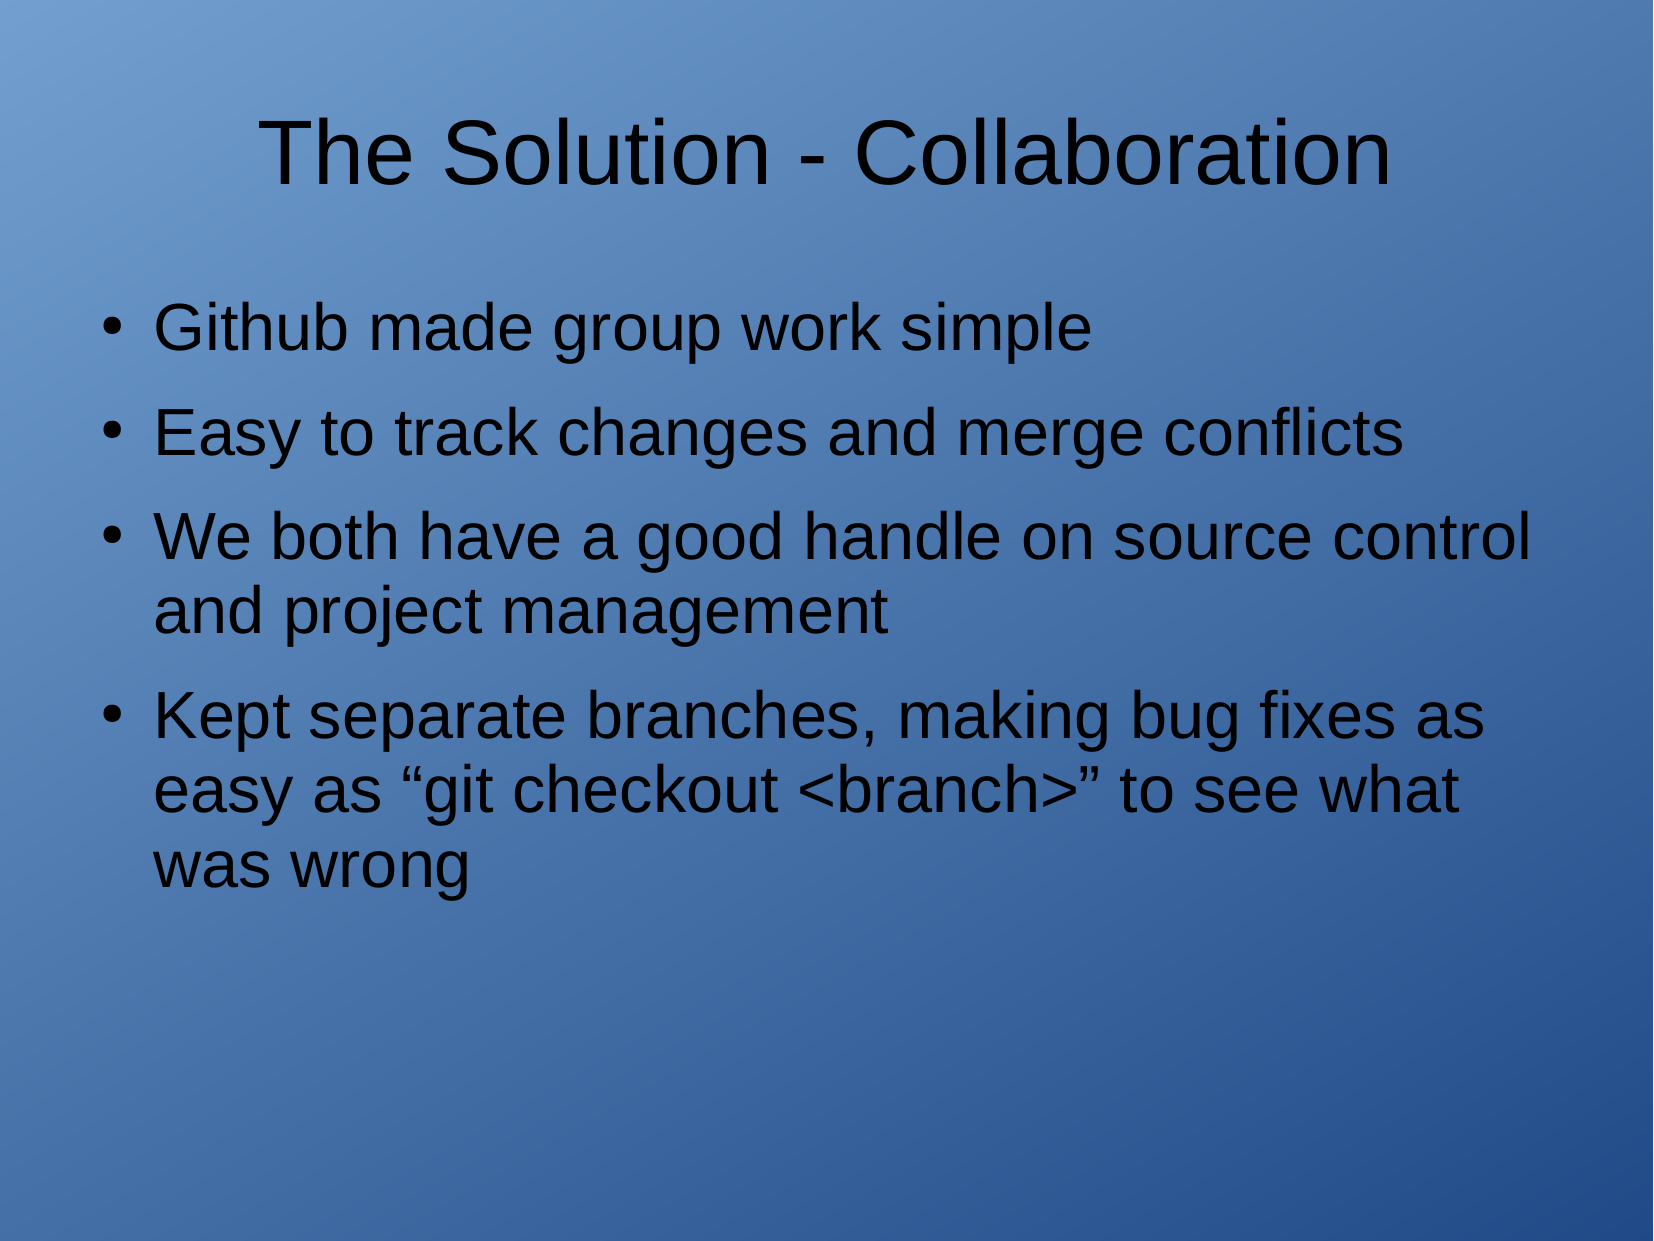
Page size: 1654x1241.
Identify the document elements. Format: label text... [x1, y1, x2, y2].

title The Solution - Collaboration [82, 49, 1571, 257]
list Github made group work simple Easy to track changes and merge conflicts We both have a good handle on source control and project management Kept separate branches, making bug fixes as easy as “git checkout <branch>” to see what was wrong [82, 290, 1571, 1010]
